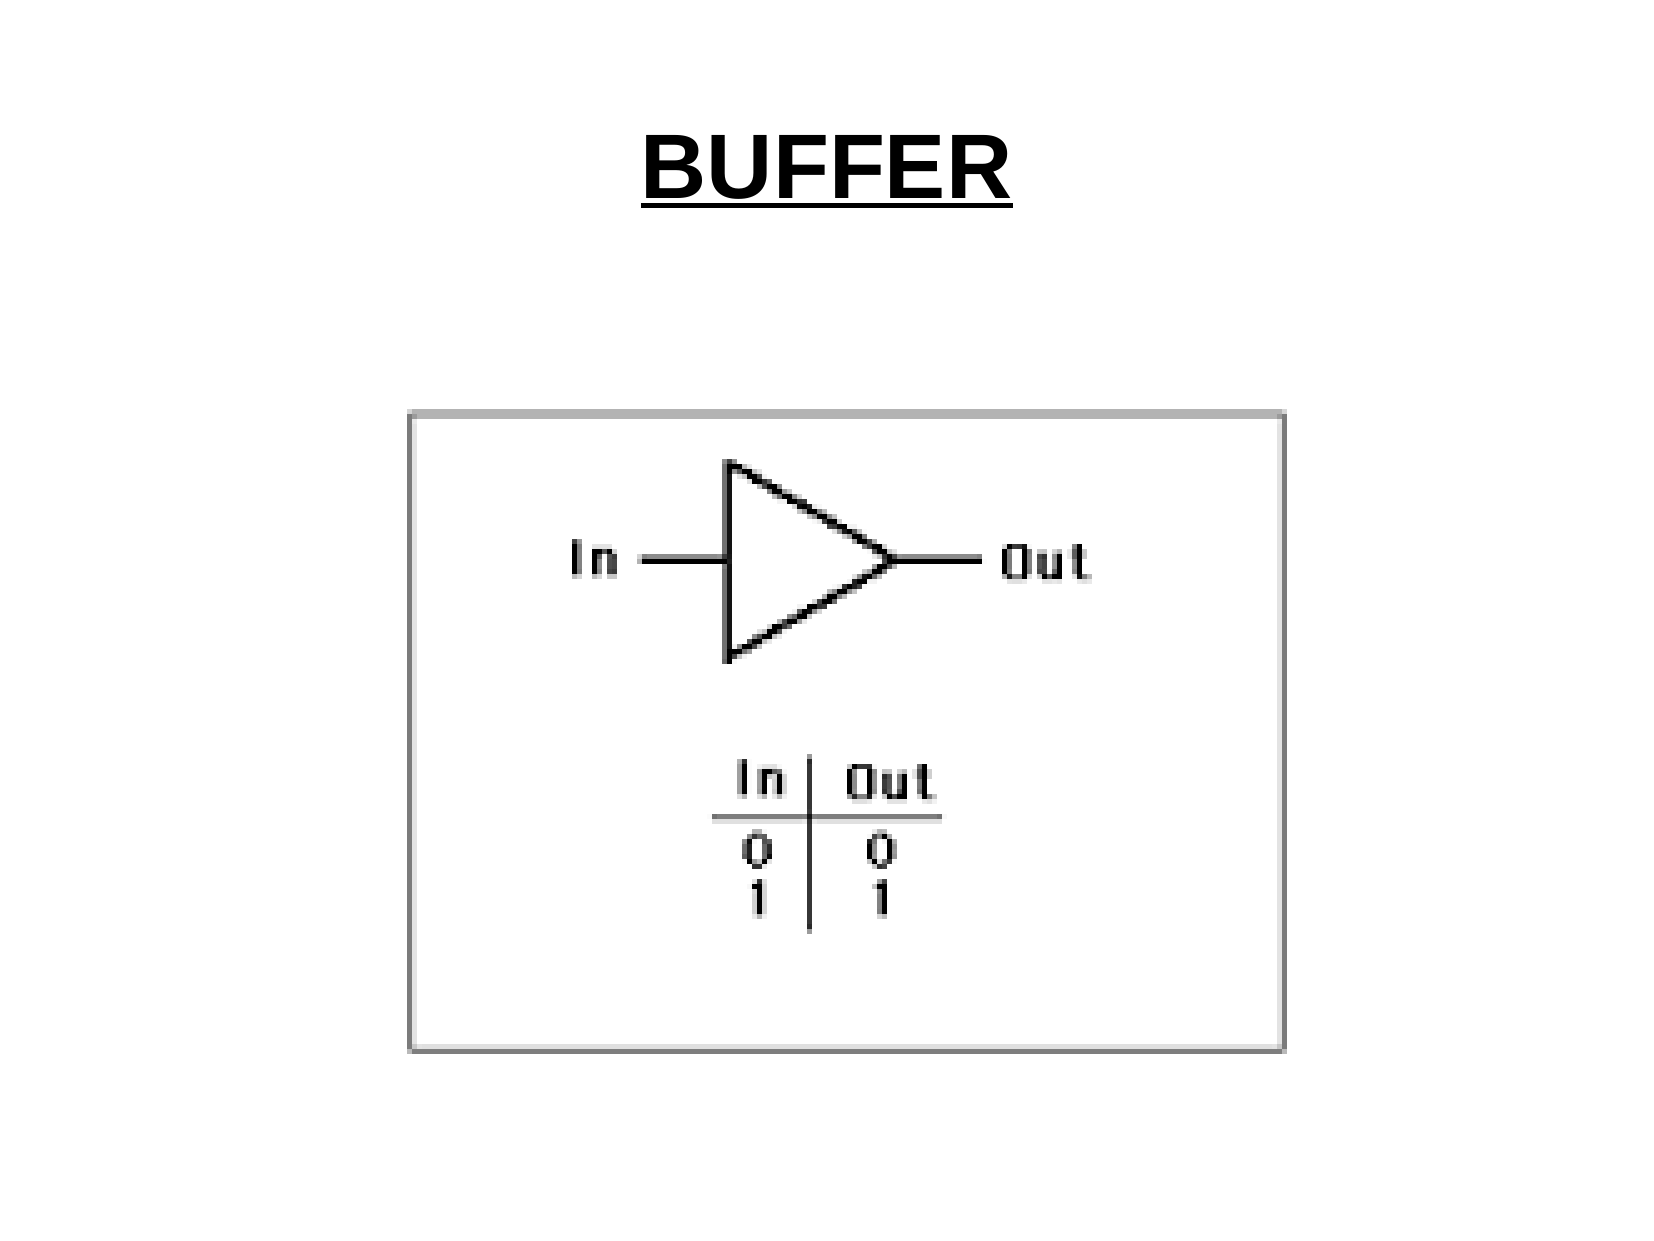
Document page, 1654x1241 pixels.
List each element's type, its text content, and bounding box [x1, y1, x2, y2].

title BUFFER [82, 62, 1571, 271]
picture [397, 404, 1298, 1066]
